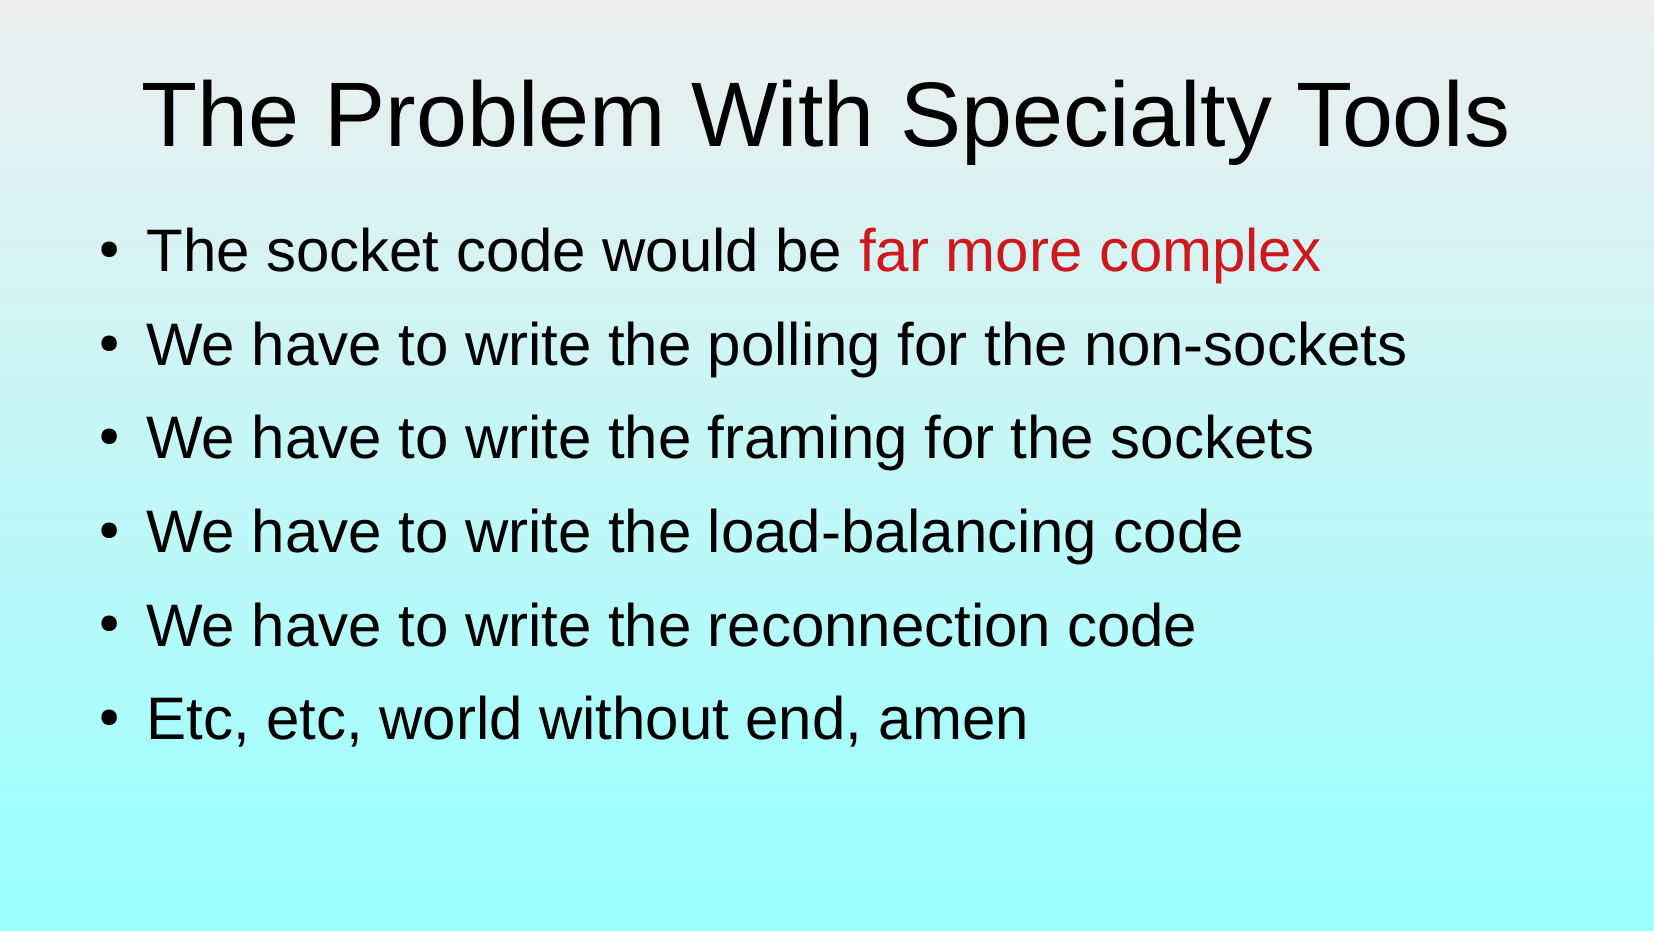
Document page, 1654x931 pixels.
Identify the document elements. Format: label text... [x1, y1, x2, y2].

title The Problem With Specialty Tools [82, 37, 1571, 193]
list The socket code would be far more complex We have to write the polling for the non-sockets We have to write the framing for the sockets We have to write the load-balancing code We have to write the reconnection code Etc, etc, world without end, amen [82, 217, 1571, 758]
